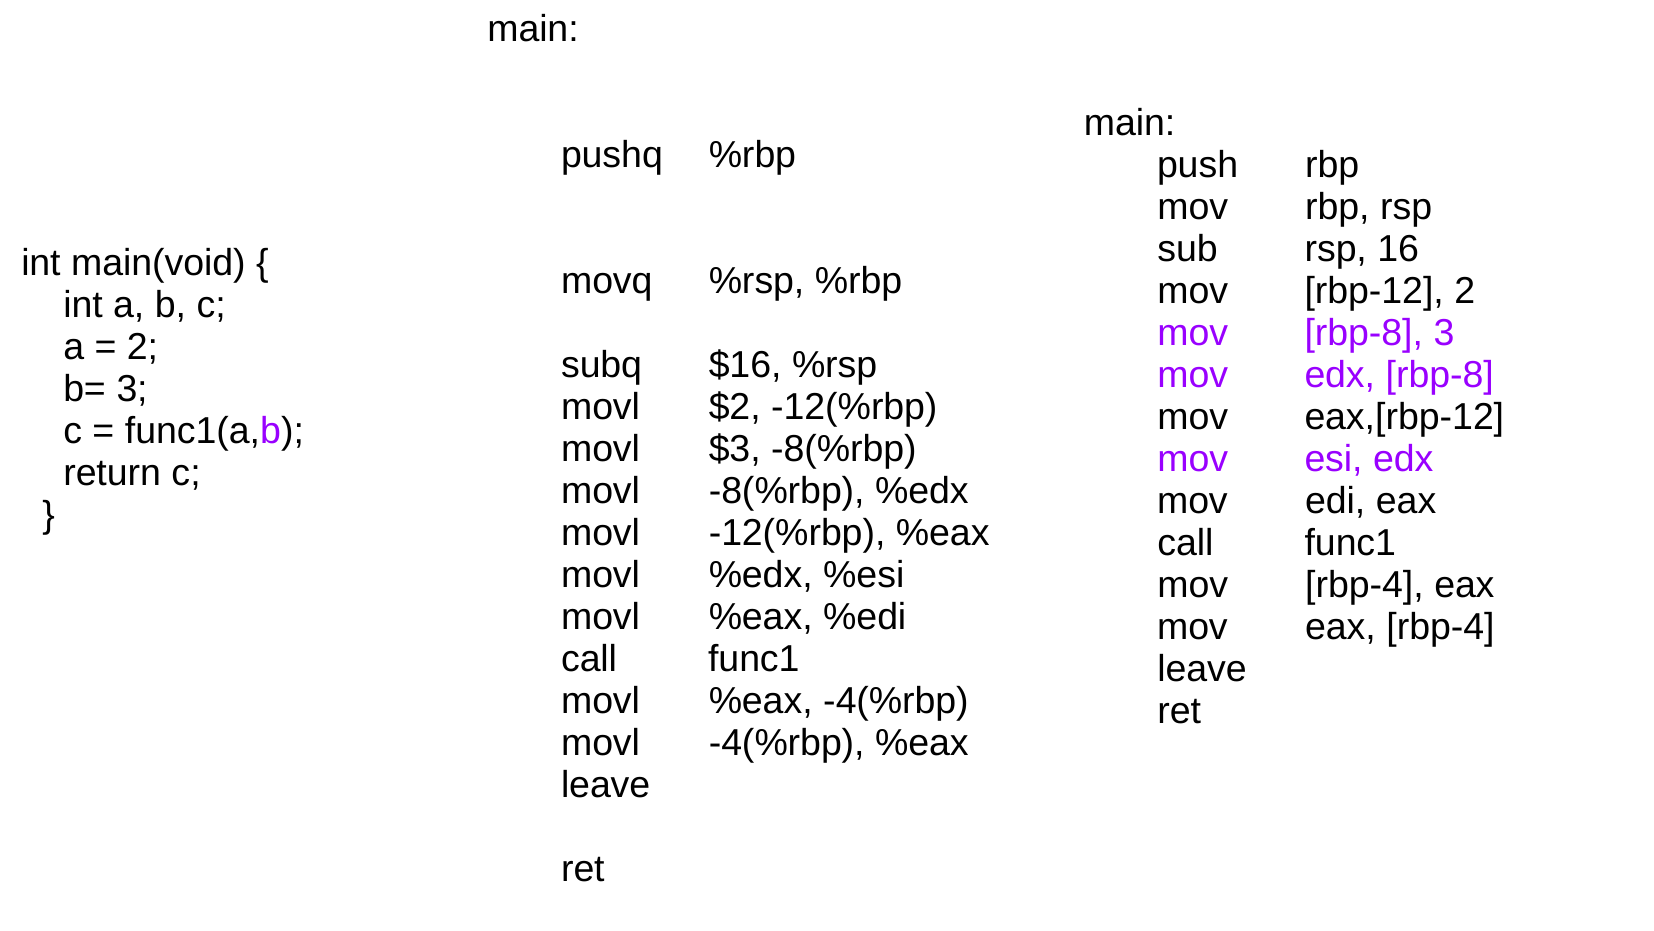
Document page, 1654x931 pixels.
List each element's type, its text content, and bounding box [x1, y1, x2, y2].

text_box int main(void) { int a, b, c; a = 2; b= 3; c = func1(a,b); return c; } [6, 234, 319, 544]
text_box main: push rbp mov rbp, rsp sub rsp, 16 mov [rbp-12], 2 mov [rbp-8], 3 mov edx, [rbp-8] mov eax,[rbp-12] mov esi, edx mov edi, eax call func1 mov [rbp-4], eax mov eax, [rbp-4] leave ret [1068, 94, 1607, 931]
text_box main: pushq %rbp movq %rsp, %rbp subq $16, %rsp movl $2, -12(%rbp) movl $3, -8(%rbp) movl -8(%rbp), %edx movl -12(%rbp), %eax movl %edx, %esi movl %eax, %edi call func1 movl %eax, -4(%rbp) movl -4(%rbp), %eax leave ret [472, 0, 1005, 931]
